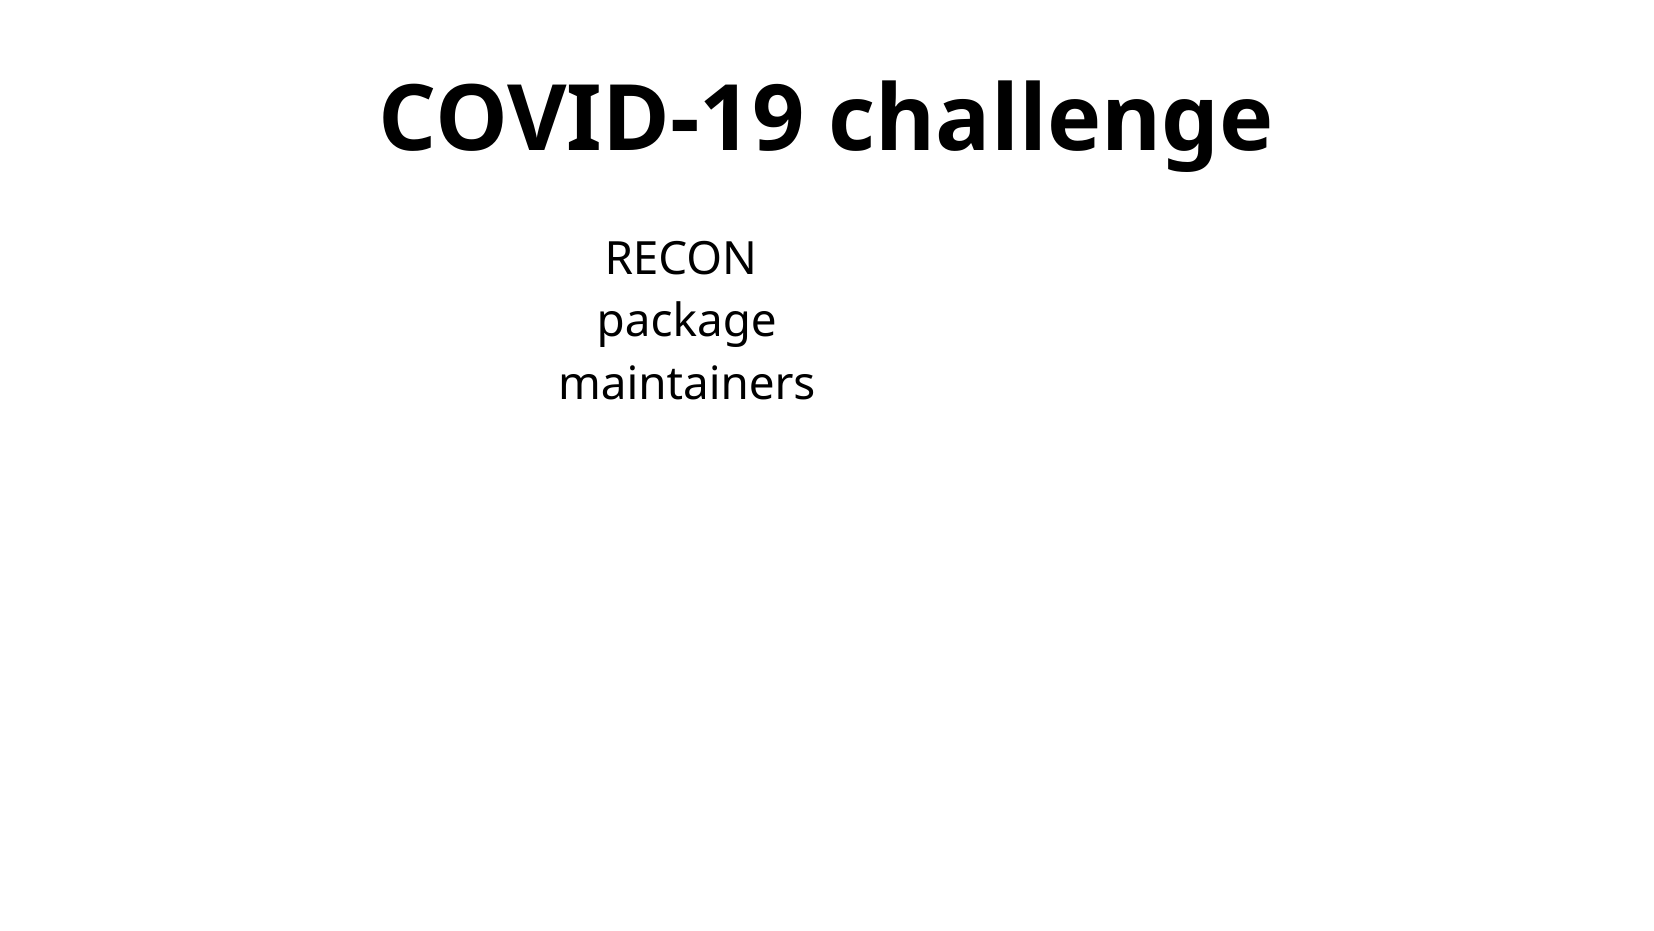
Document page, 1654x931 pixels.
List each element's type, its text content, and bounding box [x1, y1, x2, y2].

text_box RECON package maintainers [543, 217, 843, 454]
title COVID-19 challenge [82, 37, 1571, 193]
